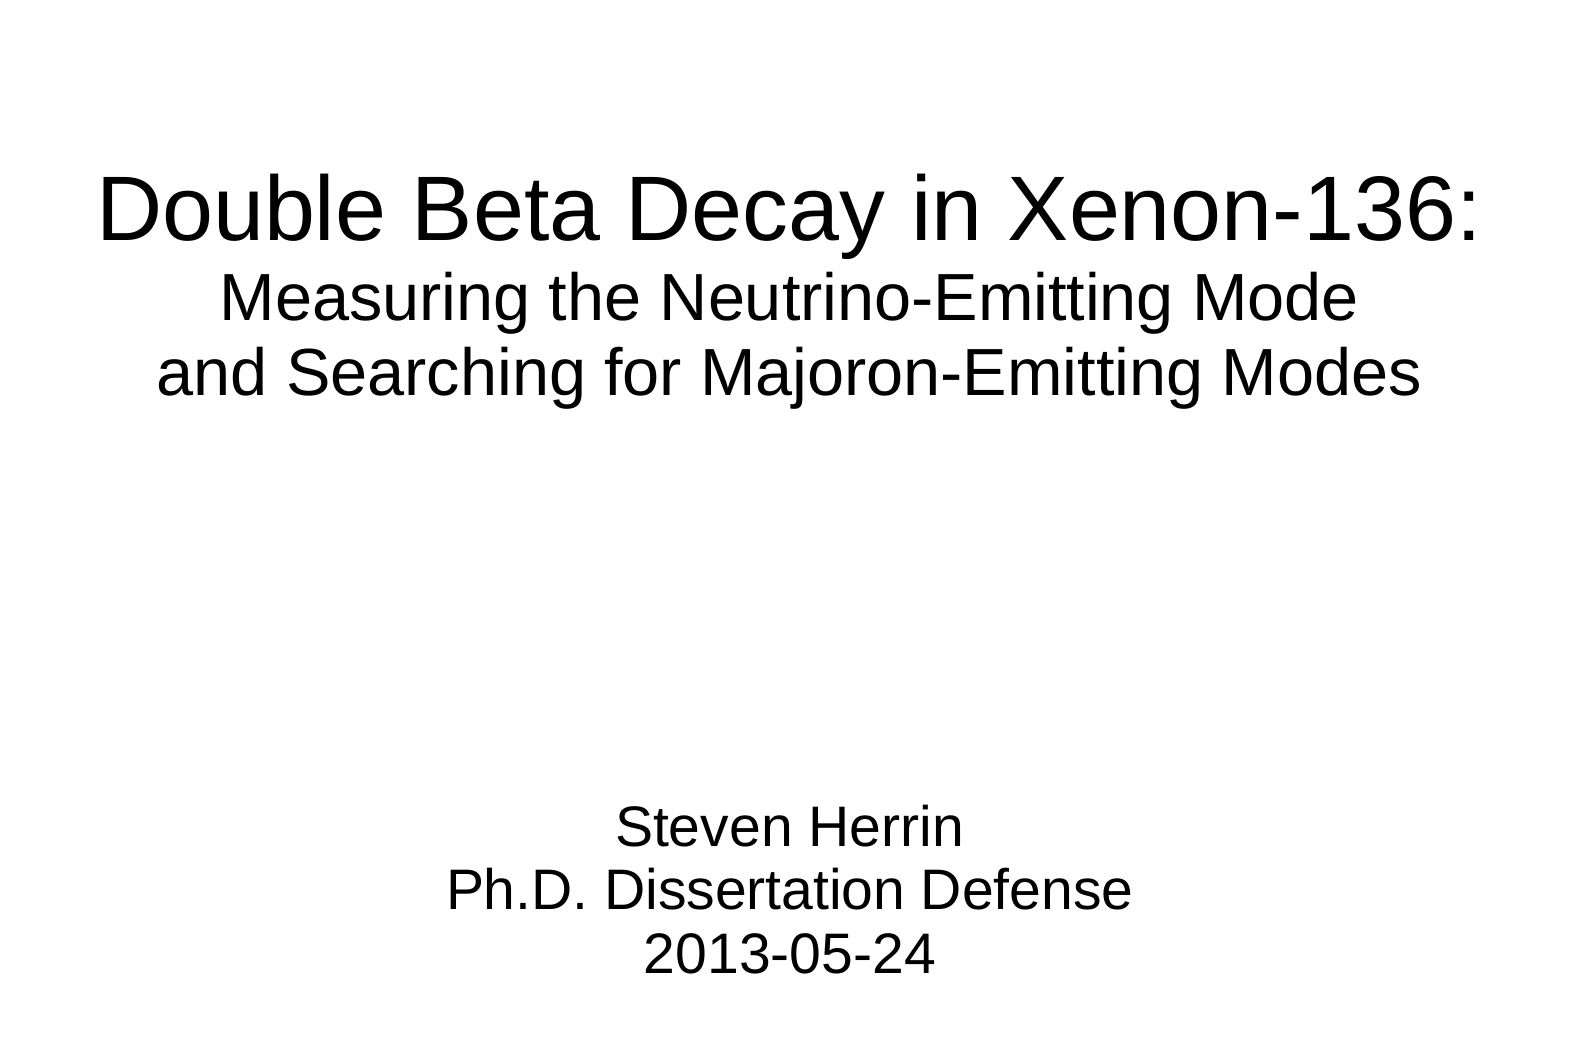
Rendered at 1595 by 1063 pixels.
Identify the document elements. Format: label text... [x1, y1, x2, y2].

subtitle Steven Herrin Ph.D. Dissertation Defense 2013-05-24 [79, 787, 1501, 993]
title Double Beta Decay in Xenon-136: Measuring the Neutrino-Emitting Mode and Searching for Majoron-Emitting Modes [79, 49, 1501, 518]
